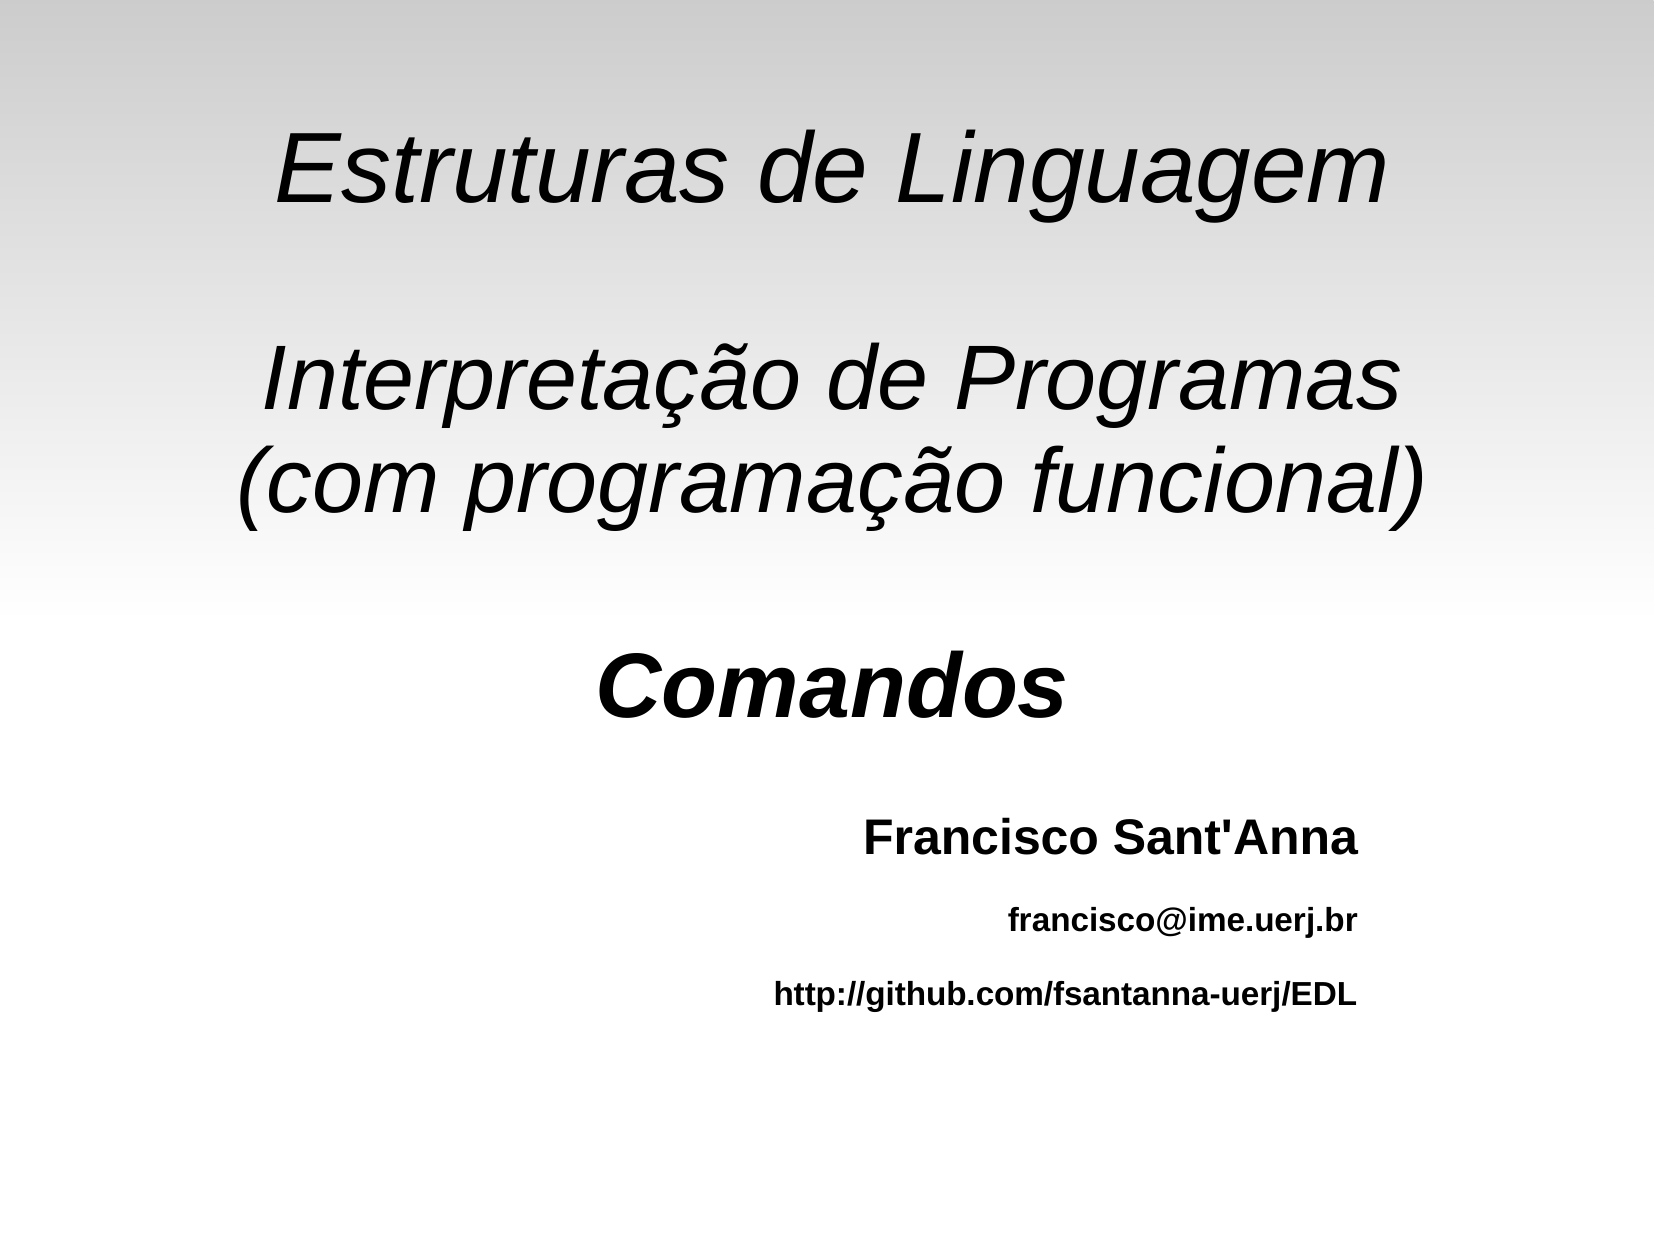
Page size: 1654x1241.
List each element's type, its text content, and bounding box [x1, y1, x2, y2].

text_box Francisco Sant'Anna francisco@ime.uerj.br http://github.com/fsantanna-uerj/EDL [758, 801, 1373, 1023]
subtitle Estruturas de Linguagem Interpretação de Programas (com programação funcional) Comandos [88, 112, 1577, 737]
